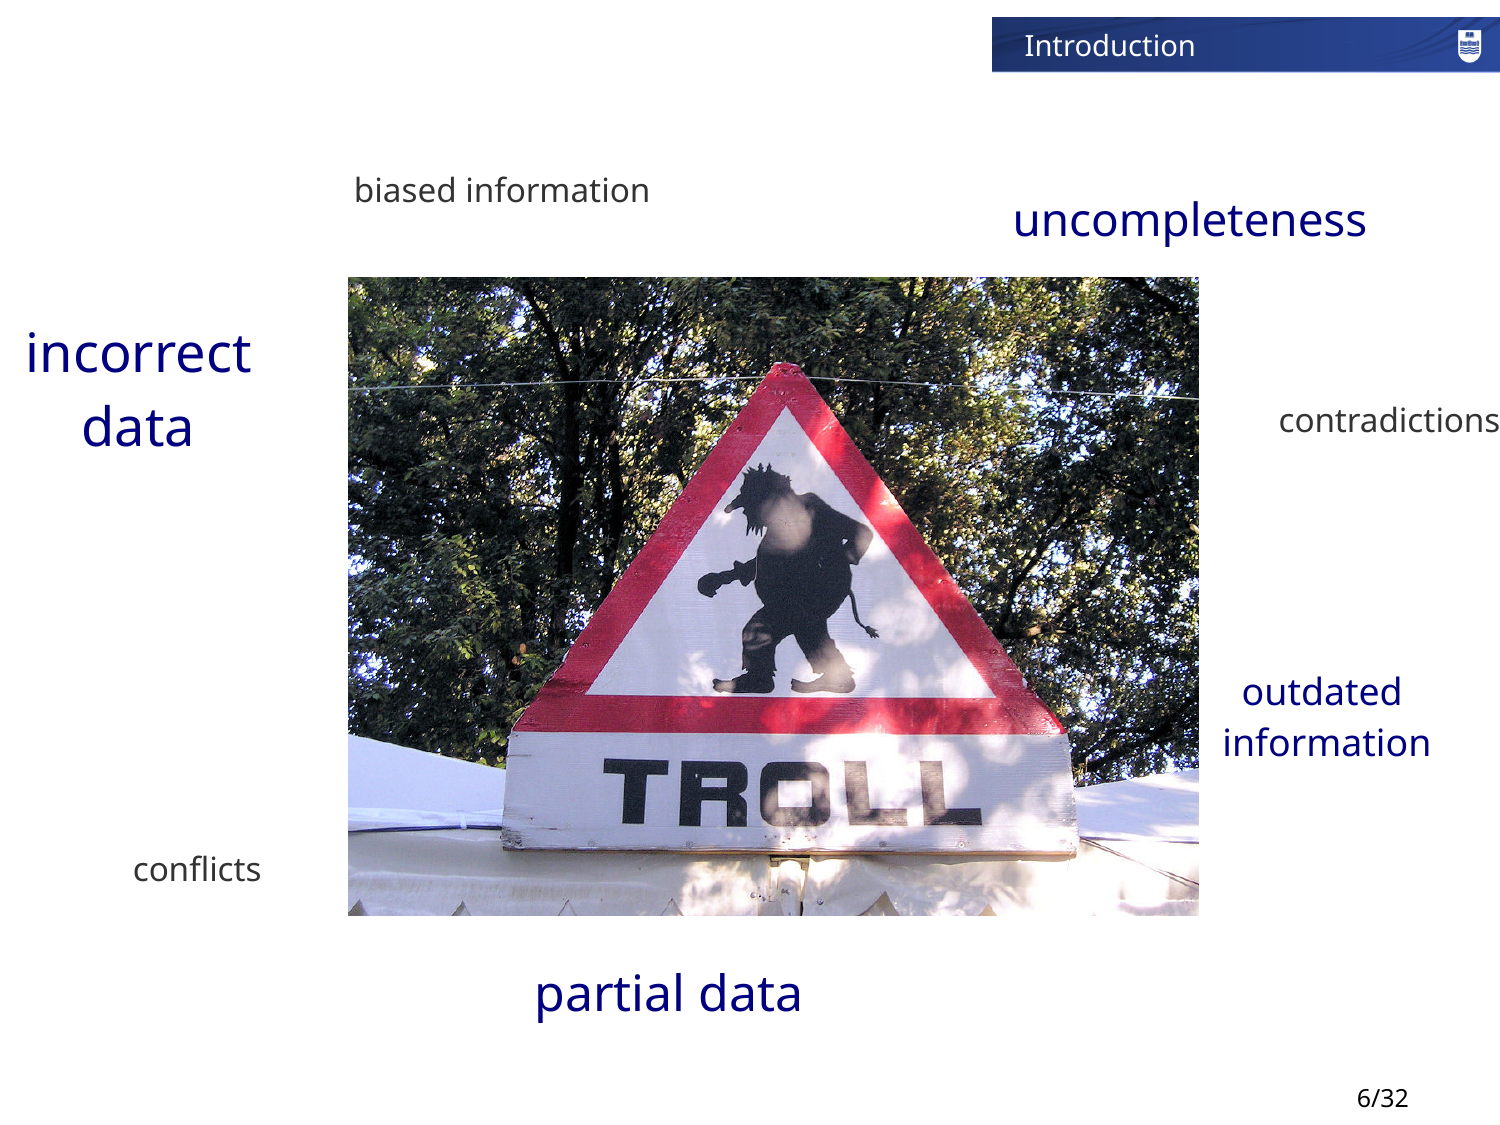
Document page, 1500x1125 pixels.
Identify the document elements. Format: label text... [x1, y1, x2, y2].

text_box uncompleteness [998, 179, 1419, 249]
picture [992, 17, 1500, 73]
text_box outdated information [1201, 657, 1453, 760]
text_box incorrect data [0, 307, 308, 448]
text_box conflicts [118, 838, 293, 893]
picture [348, 277, 1199, 916]
text_box Introduction [1009, 17, 1483, 67]
text_box contradictions [1263, 389, 1500, 444]
text_box partial data [519, 950, 839, 1024]
text_box biased information [339, 159, 739, 214]
